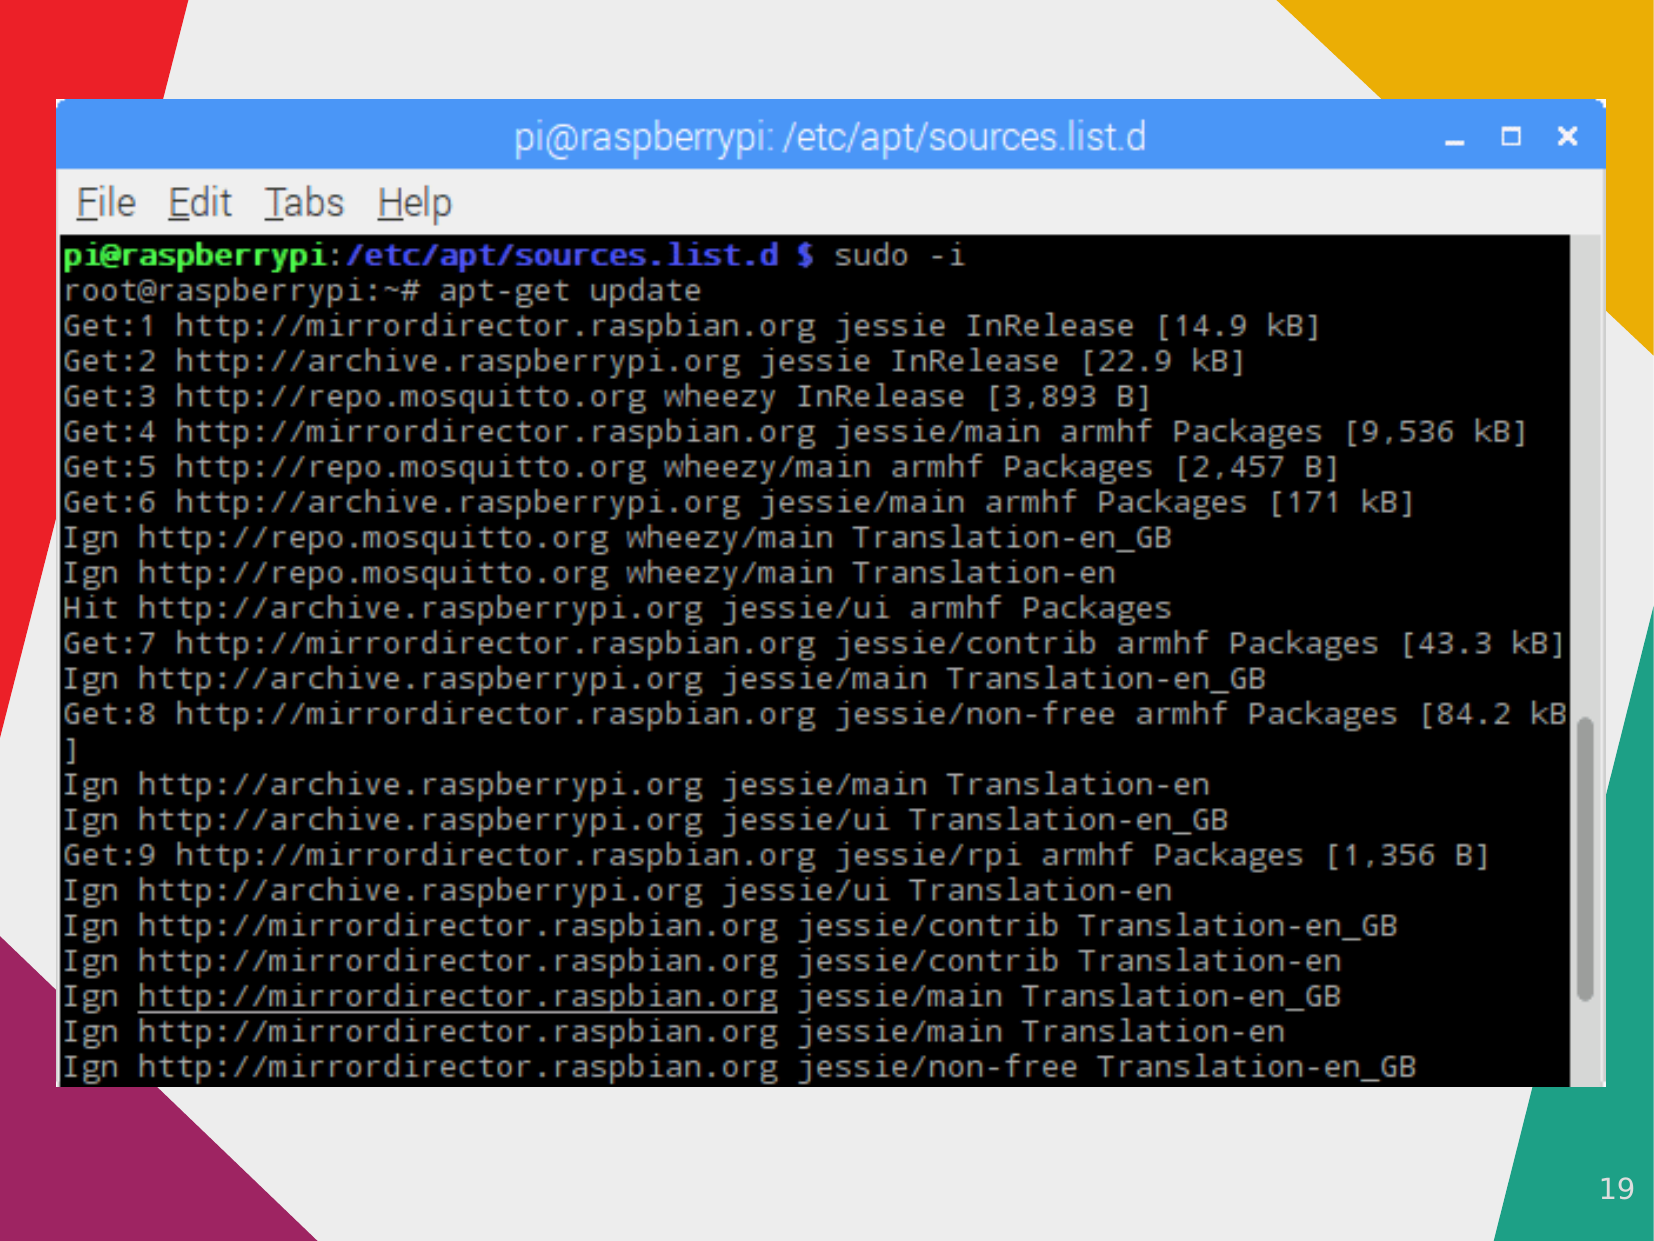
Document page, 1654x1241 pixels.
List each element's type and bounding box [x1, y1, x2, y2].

picture [56, 99, 1606, 1087]
